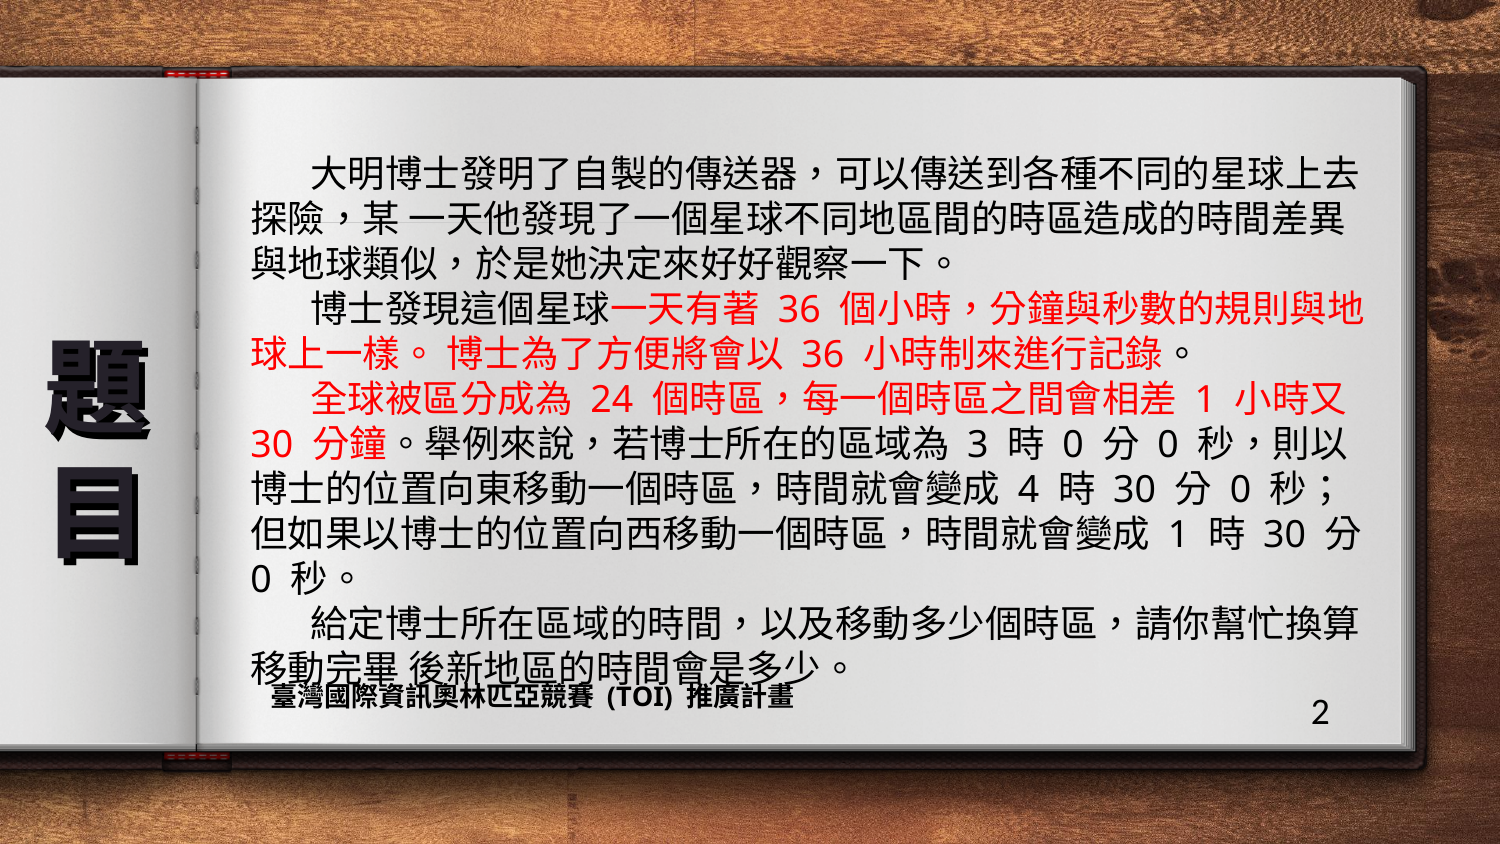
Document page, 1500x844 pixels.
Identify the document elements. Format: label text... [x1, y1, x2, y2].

text_box 大明博士發明了自製的傳送器，可以傳送到各種不同的星球上去探險，某 一天他發現了一個星球不同地區間的時區造成的時間差異與地球類似，於是她決定來好好觀察一下。 博士發現這個星球一天有著 36 個小時，分鐘與秒數的規則與地球上一樣。 博士為了方便將會以 36 小時制來進行記錄。 全球被區分成為 24 個時區，每一個時區之間會相差 1 小時又 30 分鐘。舉例來說，若博士所在的區域為 3 時 0 分 0 秒，則以博士的位置向東移動一個時區，時間就會變成 4 時 30 分 0 秒；但如果以博士的位置向西移動一個時區，時間就會變成 1 時 30 分 0 秒。 給定博士所在區域的時間，以及移動多少個時區，請你幫忙換算移動完畢 後新地區的時間會是多少。 [235, 142, 1386, 658]
title 題 目 [28, 306, 210, 552]
text_box [1295, 672, 1386, 737]
